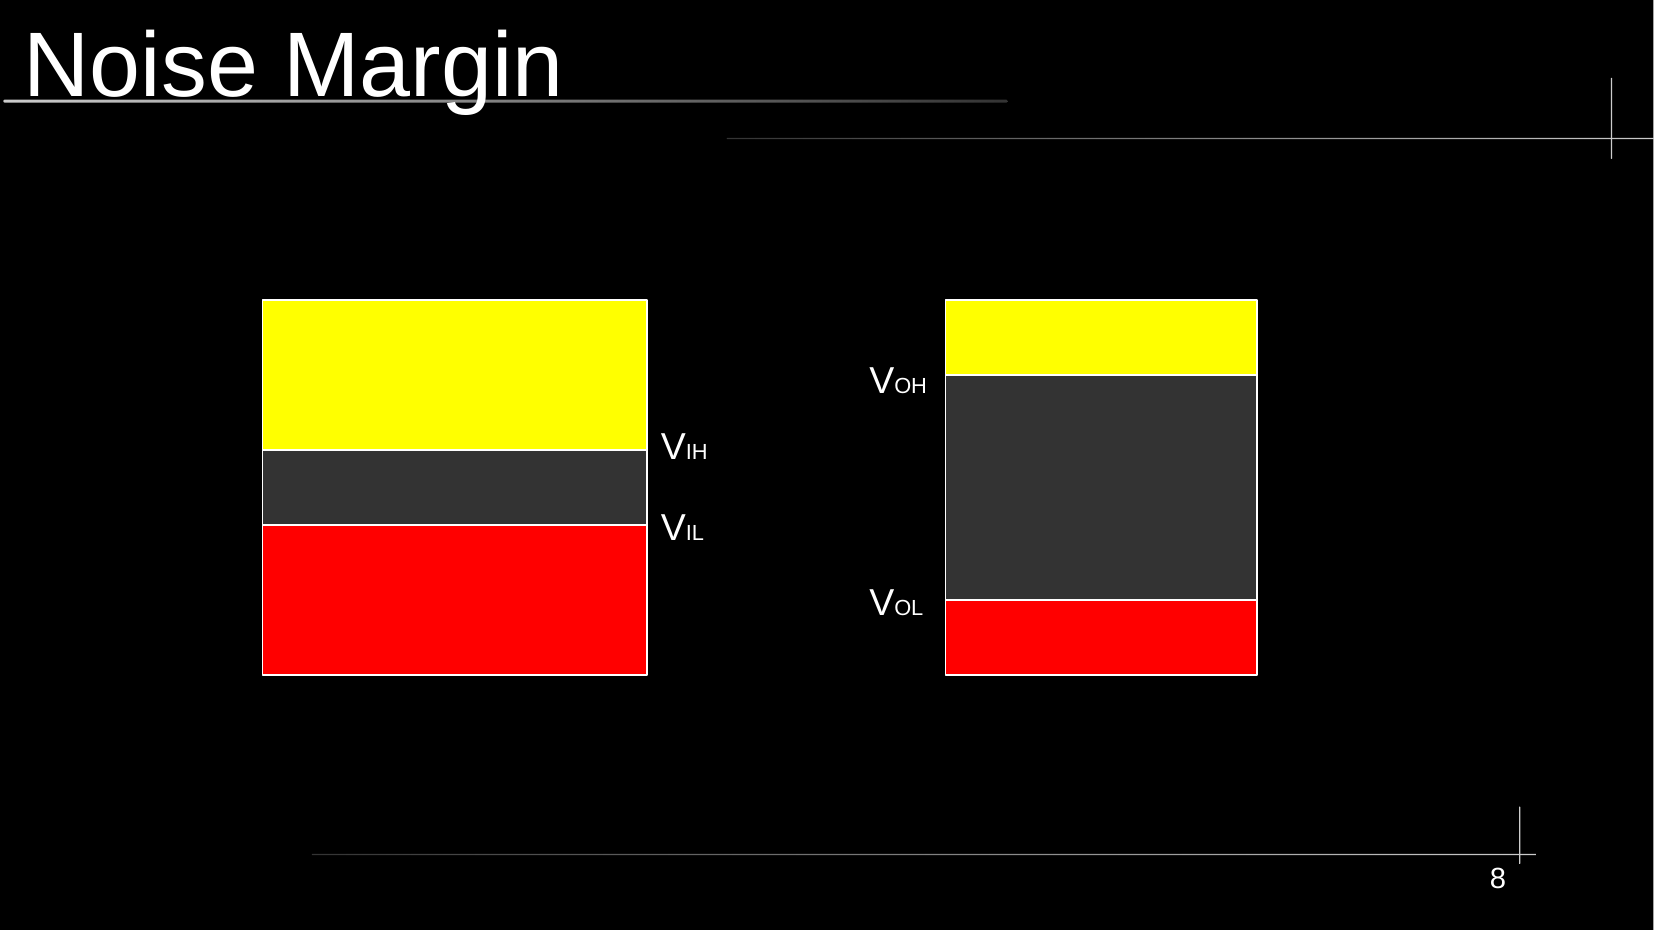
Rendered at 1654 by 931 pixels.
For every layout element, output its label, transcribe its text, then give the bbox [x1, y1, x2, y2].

text_box VIH [646, 418, 758, 513]
text_box [945, 300, 1258, 676]
text_box [262, 300, 647, 676]
text_box VOL [854, 574, 954, 668]
title Noise Margin [23, 11, 1589, 119]
text_box VIL [646, 498, 753, 594]
text_box VOH [854, 351, 959, 445]
